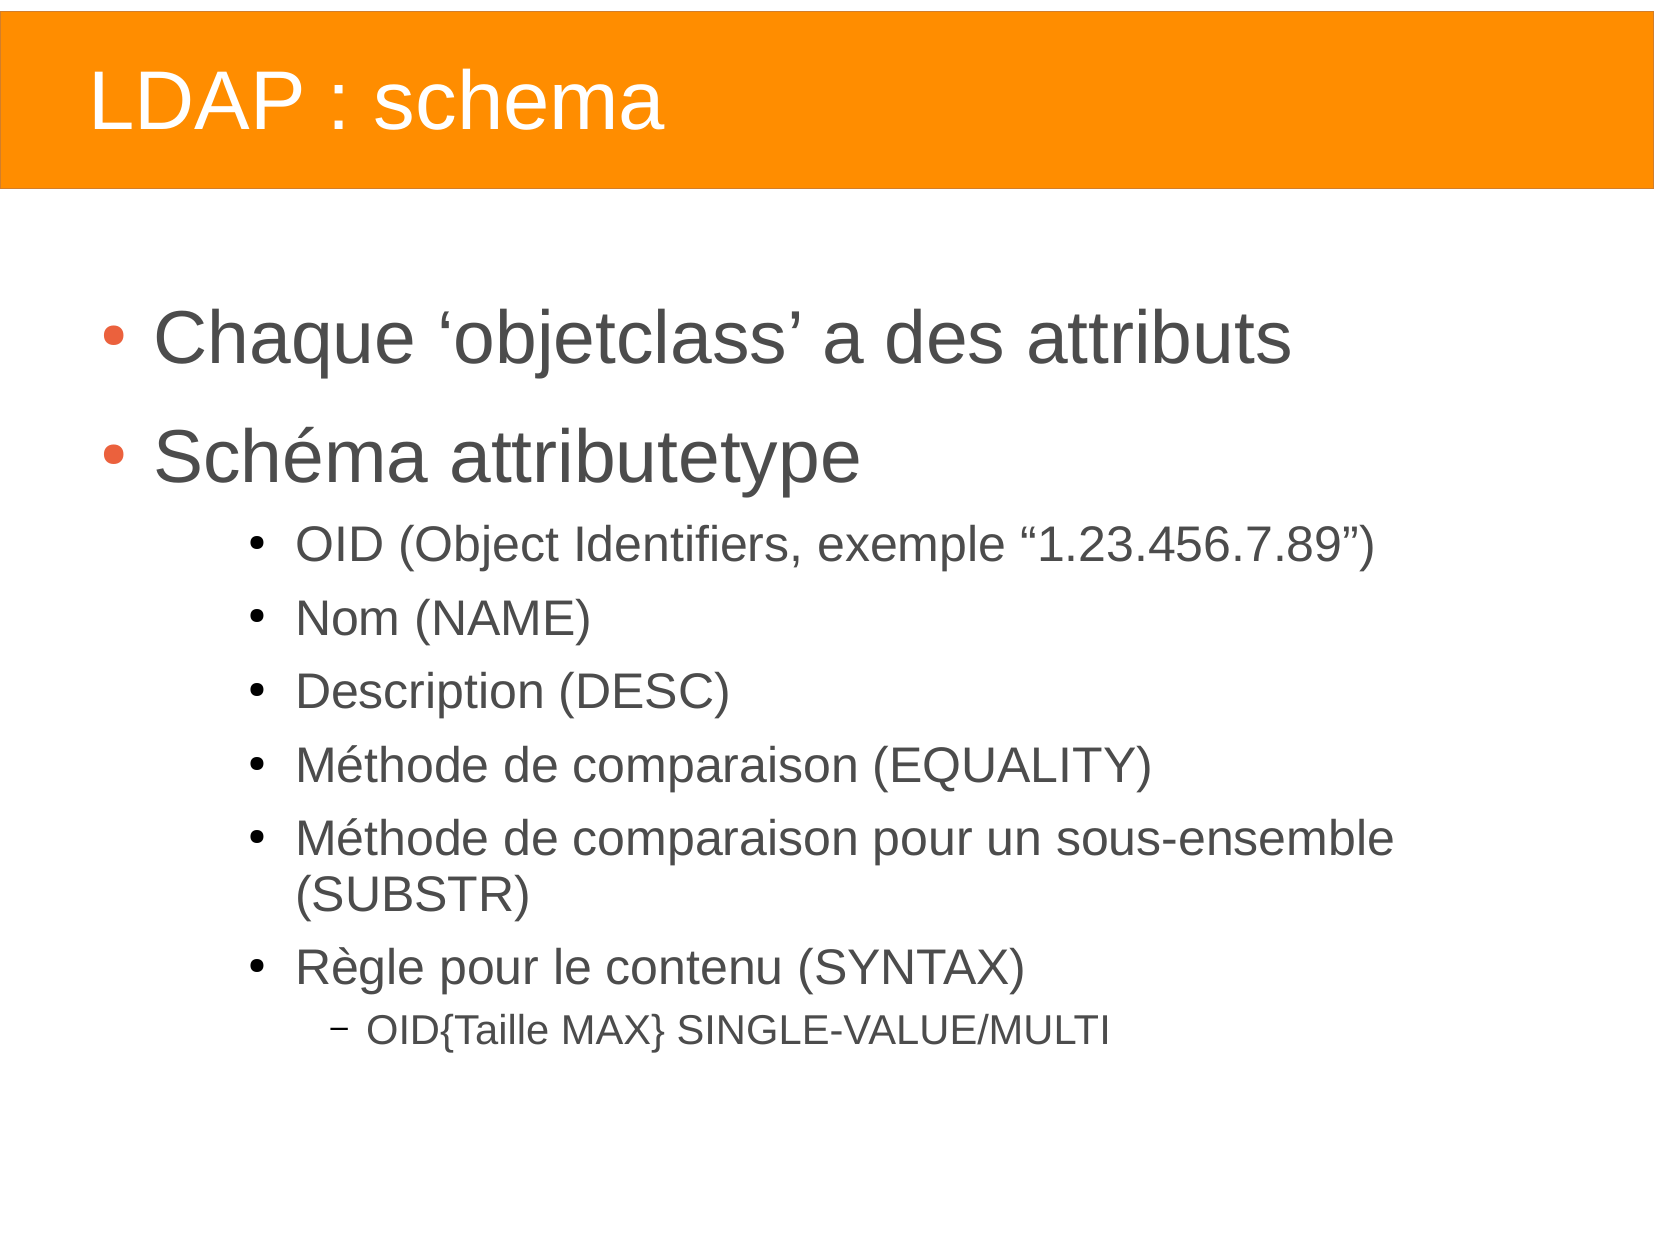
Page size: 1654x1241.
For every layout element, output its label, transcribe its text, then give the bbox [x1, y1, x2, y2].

list Chaque ‘objetclass’ a des attributs Schéma attributetype OID (Object Identifiers, exemple “1.23.456.7.89”) Nom (NAME) Description (DESC) Méthode de comparaison (EQUALITY) Méthode de comparaison pour un sous-ensemble (SUBSTR) Règle pour le contenu (SYNTAX) OID{Taille MAX} SINGLE-VALUE/MULTI [82, 295, 1571, 1123]
title LDAP : schema [0, 11, 1654, 189]
